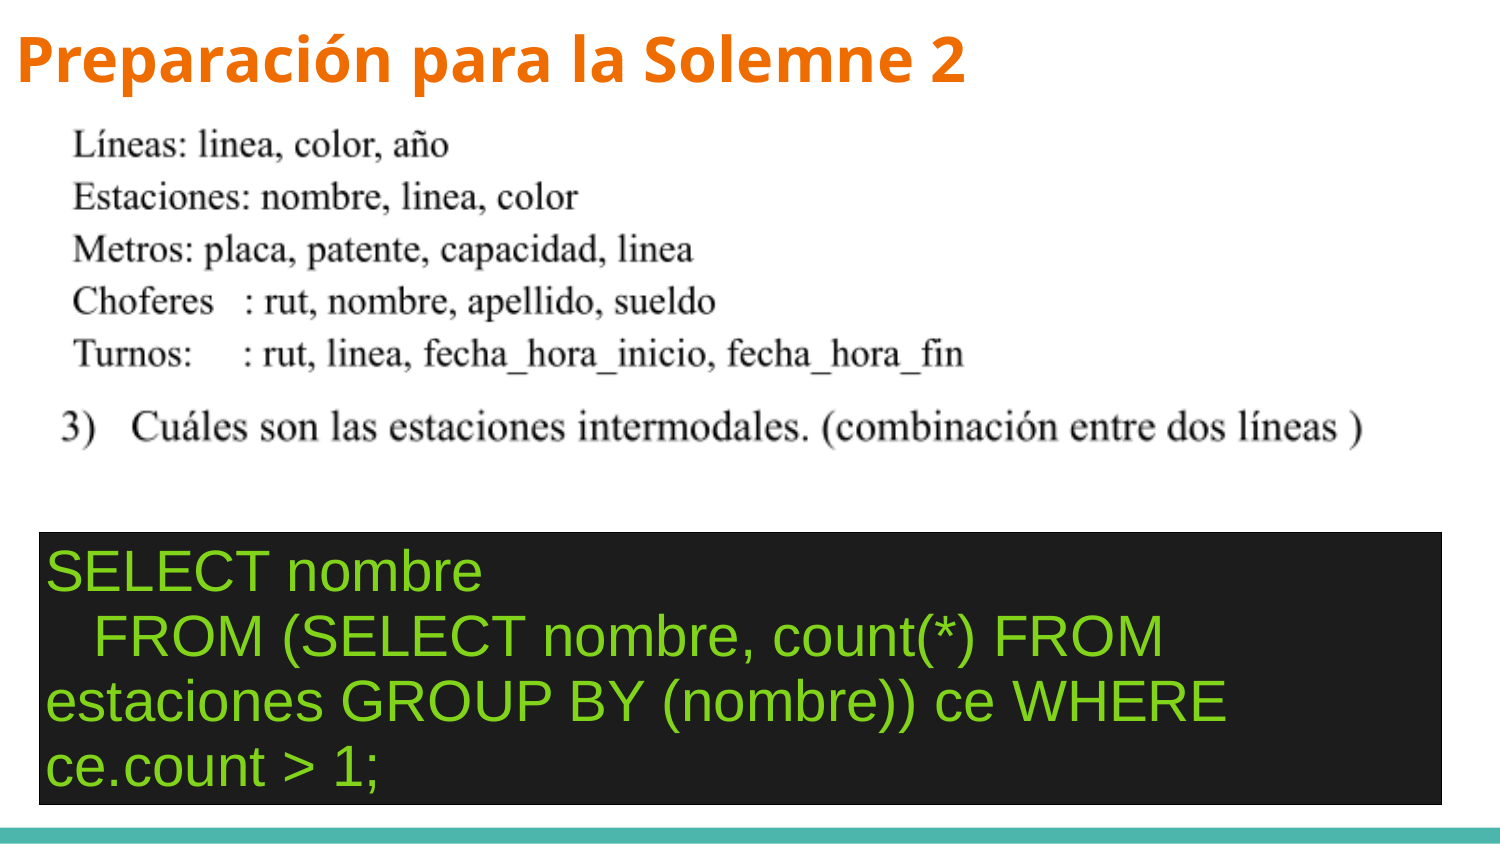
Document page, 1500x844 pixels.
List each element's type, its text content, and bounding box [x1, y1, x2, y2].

table_header SELECT nombre FROM (SELECT nombre, count(*) FROM estaciones GROUP BY (nombre)) ce WHERE ce.count > 1; [40, 533, 1441, 804]
title Preparación para la Solemne 2 [0, 0, 1398, 116]
picture [47, 120, 1389, 461]
